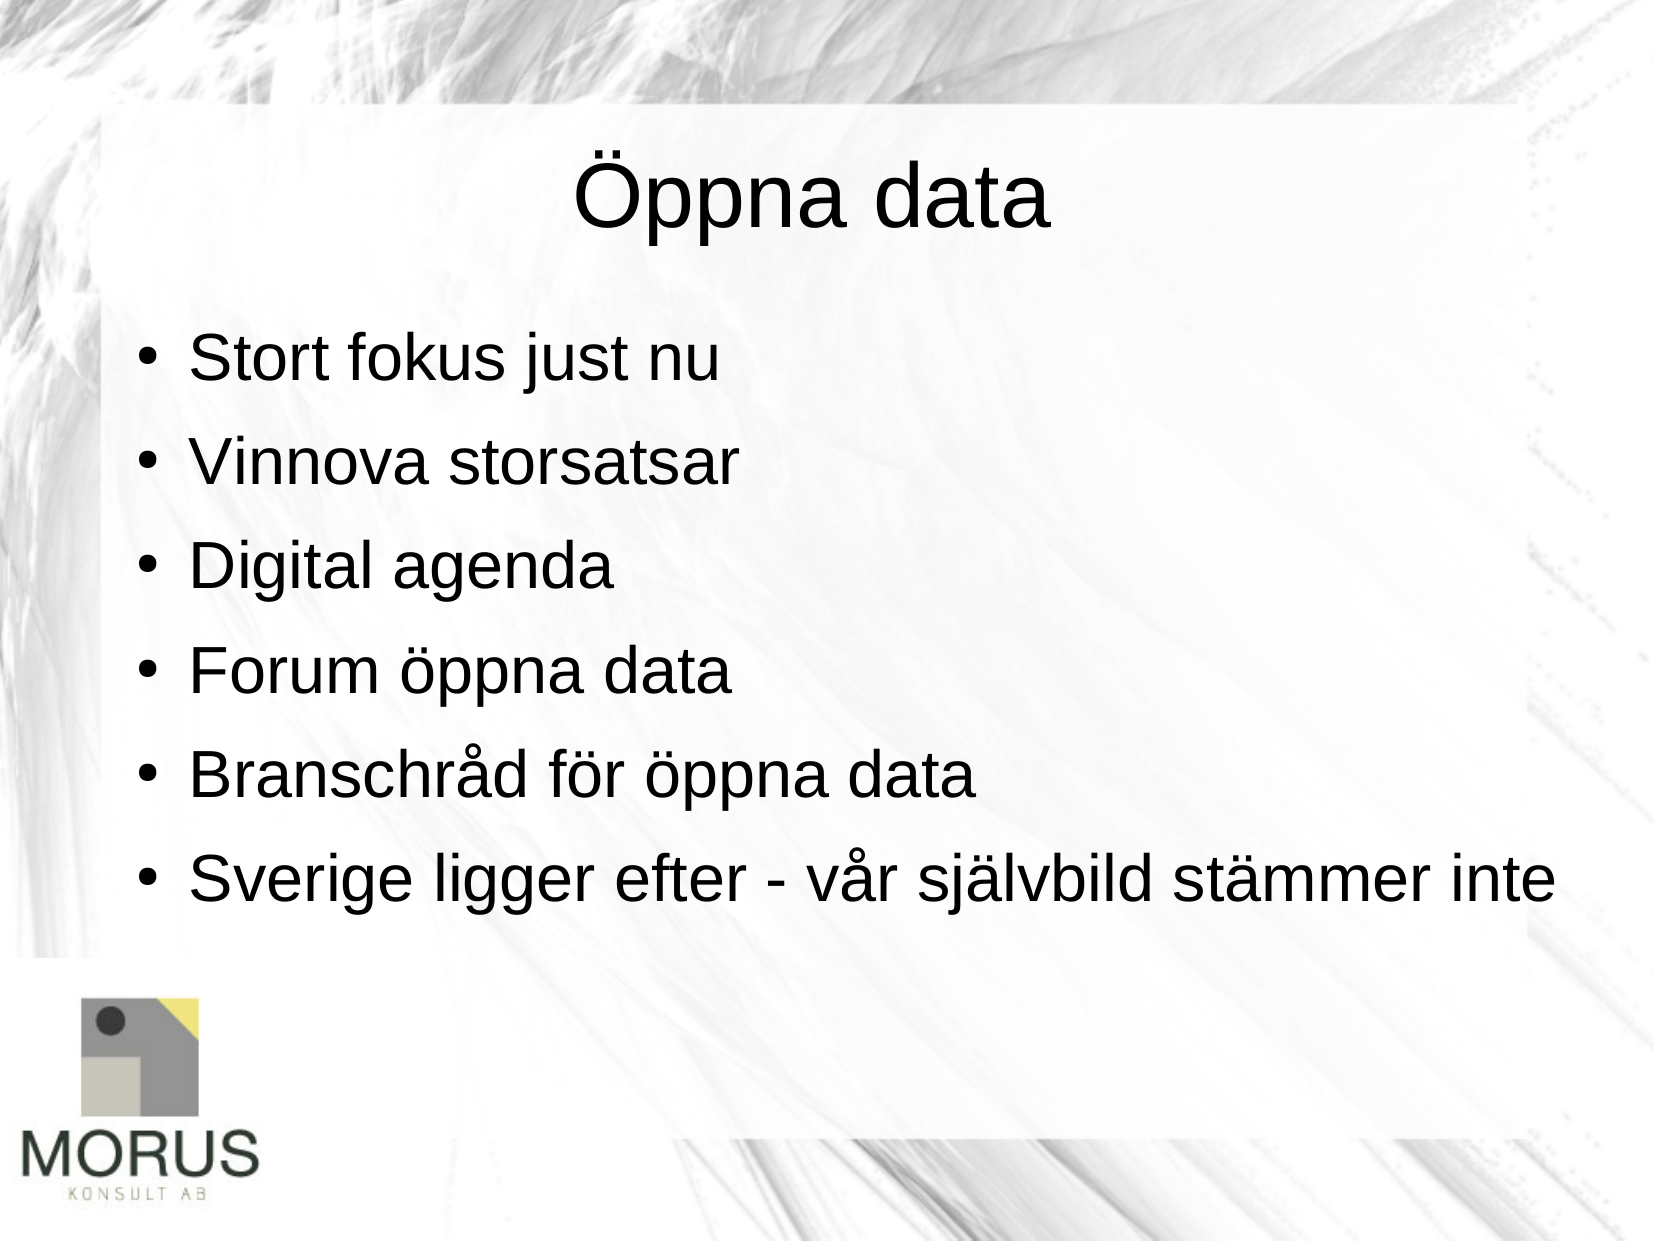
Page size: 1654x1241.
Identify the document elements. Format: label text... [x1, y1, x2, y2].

picture [0, 0, 1654, 1241]
list Stort fokus just nu Vinnova storsatsar Digital agenda Forum öppna data Branschråd för öppna data Sverige ligger efter - vår självbild stämmer inte [118, 319, 1571, 1040]
title Öppna data [118, 112, 1506, 281]
